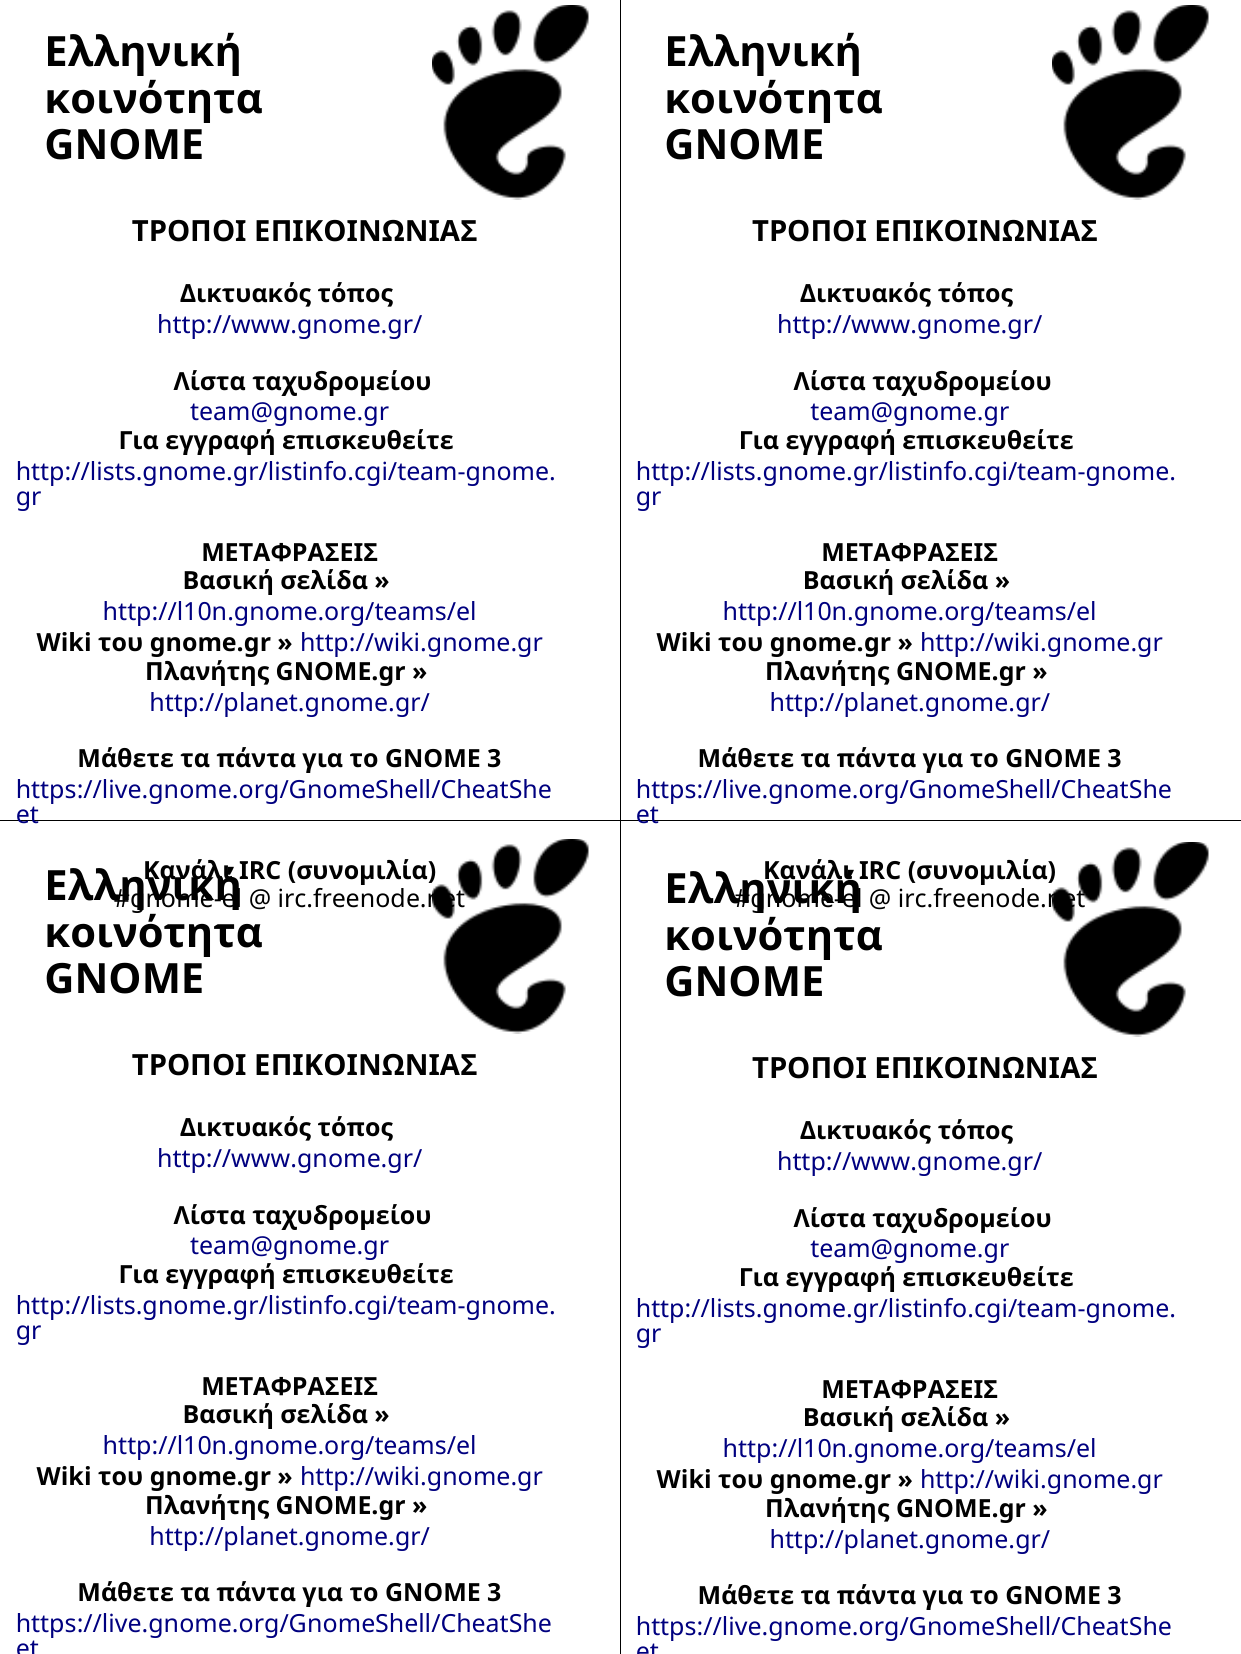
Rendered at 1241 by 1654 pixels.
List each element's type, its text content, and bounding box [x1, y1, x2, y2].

text_box ΤΡΟΠΟΙ ΕΠΙΚΟΙΝΩΝΙΑΣ Δικτυακός τόπος http://www.gnome.gr/ Λίστα ταχυδρομείου team@gnome.gr Για εγγραφή επισκευθείτε http://lists.gnome.gr/listinfo.cgi/team-gnome.gr ΜΕΤΑΦΡΑΣΕΙΣ Βασική σελίδα » http://l10n.gnome.org/teams/el Wiki του gnome.gr » http://wiki.gnome.gr Πλανήτης GNOME.gr » http://planet.gnome.gr/ Μάθετε τα πάντα για το GNOME 3 https://live.gnome.org/GnomeShell/CheatSheet Κανάλι IRC (συνομιλία) #gnome-el @ irc.freenode.net [1, 1042, 579, 1651]
picture [1052, 5, 1211, 200]
text_box Ελληνική κοινότητα GNOME [29, 22, 443, 177]
text_box Ελληνική κοινότητα GNOME [649, 859, 1063, 1014]
picture [432, 839, 591, 1034]
text_box Ελληνική κοινότητα GNOME [649, 22, 1063, 177]
picture [1052, 842, 1211, 1037]
text_box ΤΡΟΠΟΙ ΕΠΙΚΟΙΝΩΝΙΑΣ Δικτυακός τόπος http://www.gnome.gr/ Λίστα ταχυδρομείου team@gnome.gr Για εγγραφή επισκευθείτε http://lists.gnome.gr/listinfo.cgi/team-gnome.gr ΜΕΤΑΦΡΑΣΕΙΣ Βασική σελίδα » http://l10n.gnome.org/teams/el Wiki του gnome.gr » http://wiki.gnome.gr Πλανήτης GNOME.gr » http://planet.gnome.gr/ Μάθετε τα πάντα για το GNOME 3 https://live.gnome.org/GnomeShell/CheatSheet Κανάλι IRC (συνομιλία) #gnome-el @ irc.freenode.net [1, 208, 579, 817]
text_box ΤΡΟΠΟΙ ΕΠΙΚΟΙΝΩΝΙΑΣ Δικτυακός τόπος http://www.gnome.gr/ Λίστα ταχυδρομείου team@gnome.gr Για εγγραφή επισκευθείτε http://lists.gnome.gr/listinfo.cgi/team-gnome.gr ΜΕΤΑΦΡΑΣΕΙΣ Βασική σελίδα » http://l10n.gnome.org/teams/el Wiki του gnome.gr » http://wiki.gnome.gr Πλανήτης GNOME.gr » http://planet.gnome.gr/ Μάθετε τα πάντα για το GNOME 3 https://live.gnome.org/GnomeShell/CheatSheet Κανάλι IRC (συνομιλία) #gnome-el @ irc.freenode.net [621, 1045, 1199, 1654]
text_box Ελληνική κοινότητα GNOME [29, 856, 443, 1011]
picture [432, 5, 591, 200]
text_box ΤΡΟΠΟΙ ΕΠΙΚΟΙΝΩΝΙΑΣ Δικτυακός τόπος http://www.gnome.gr/ Λίστα ταχυδρομείου team@gnome.gr Για εγγραφή επισκευθείτε http://lists.gnome.gr/listinfo.cgi/team-gnome.gr ΜΕΤΑΦΡΑΣΕΙΣ Βασική σελίδα » http://l10n.gnome.org/teams/el Wiki του gnome.gr » http://wiki.gnome.gr Πλανήτης GNOME.gr » http://planet.gnome.gr/ Μάθετε τα πάντα για το GNOME 3 https://live.gnome.org/GnomeShell/CheatSheet Κανάλι IRC (συνομιλία) #gnome-el @ irc.freenode.net [621, 208, 1199, 817]
